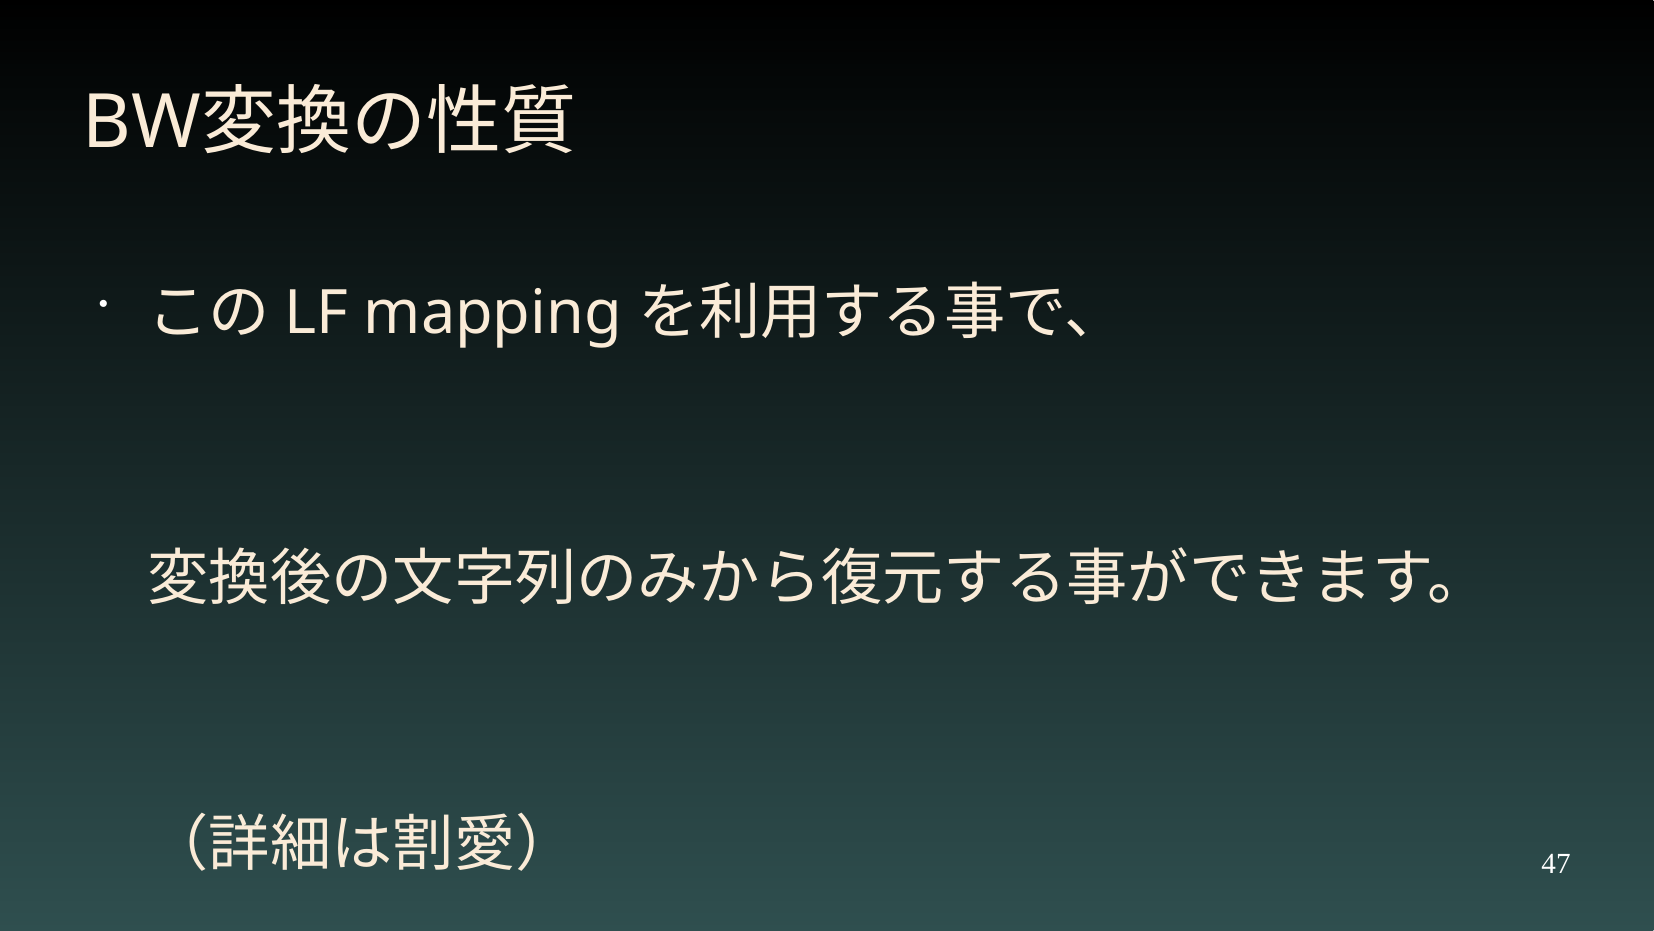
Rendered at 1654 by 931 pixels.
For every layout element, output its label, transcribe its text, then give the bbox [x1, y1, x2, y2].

title BW変換の性質 [82, 37, 969, 193]
list この LF mapping を利用する事で、 変換後の文字列のみから復元する事ができます。 （詳細は割愛） [82, 217, 1571, 898]
